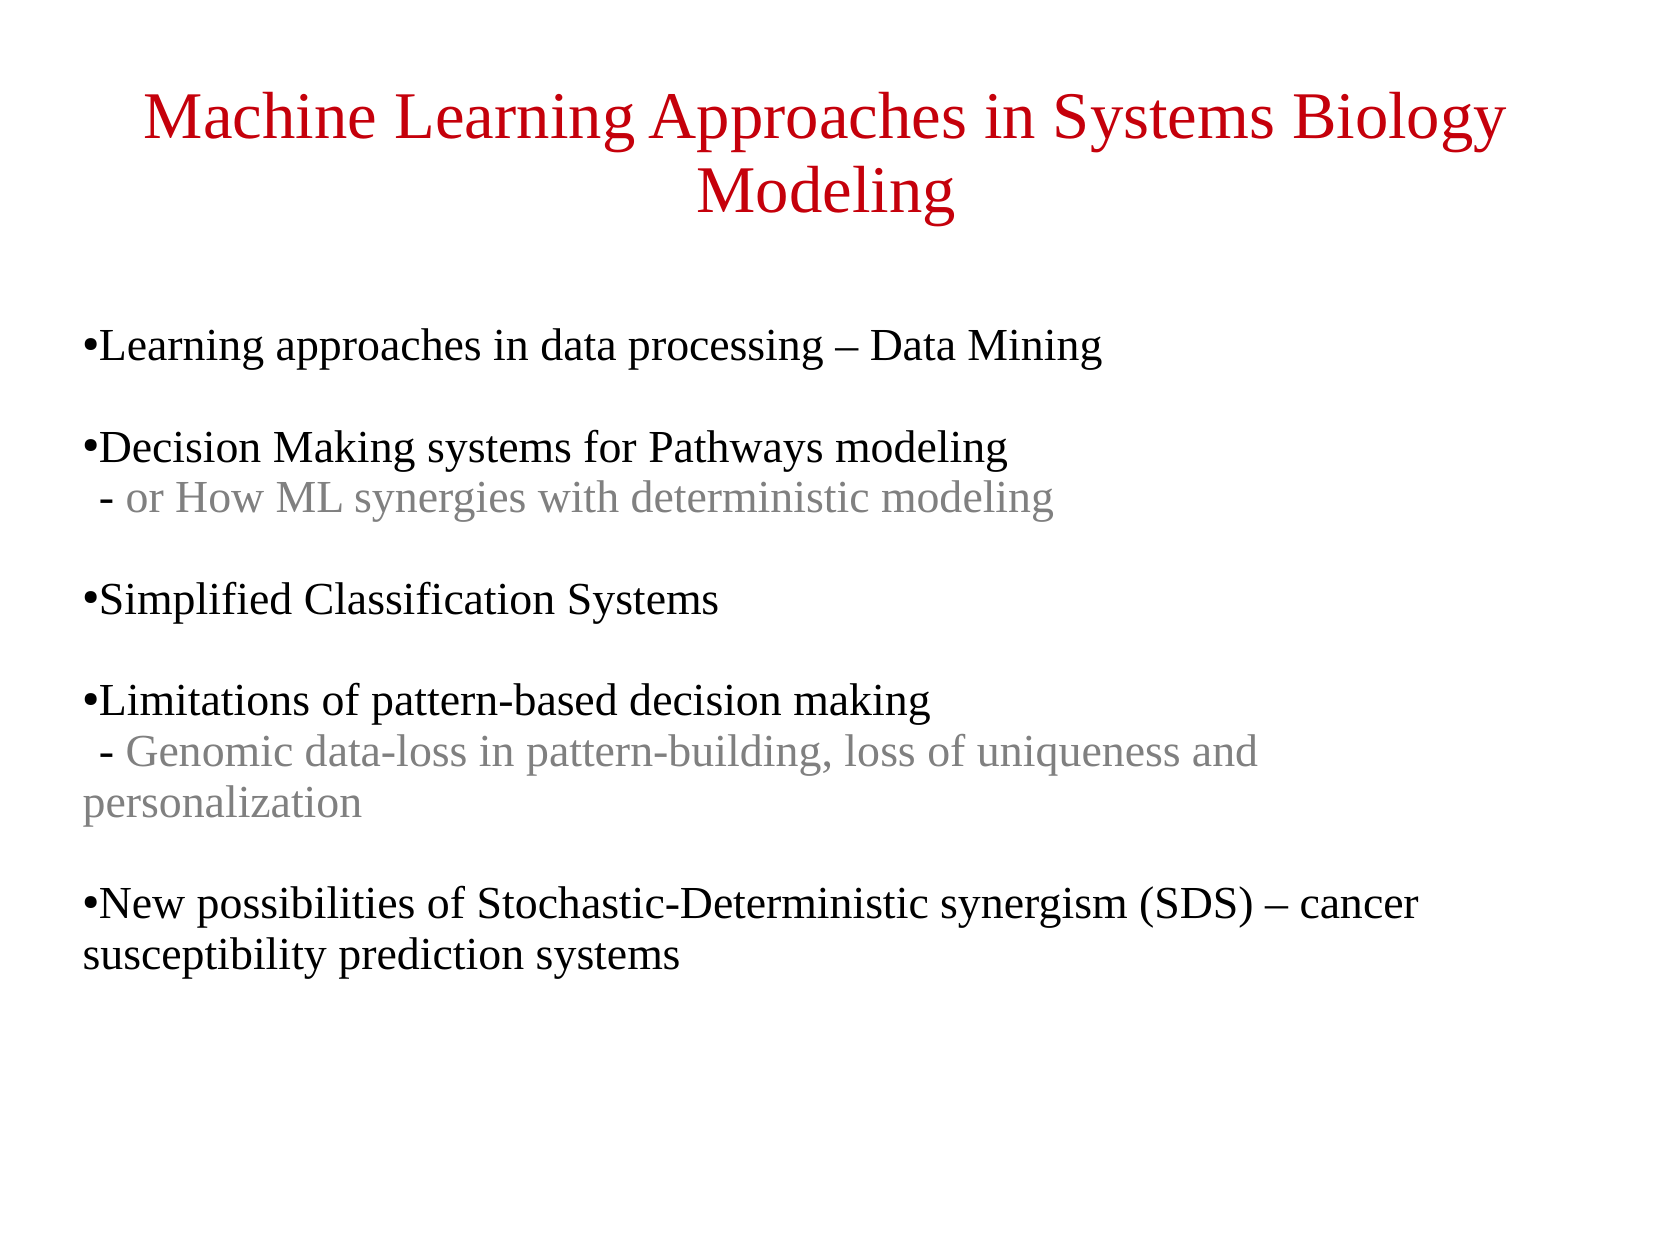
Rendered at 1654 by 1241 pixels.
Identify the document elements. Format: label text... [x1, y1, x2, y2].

title Machine Learning Approaches in Systems Biology Modeling [82, 49, 1571, 257]
subtitle Learning approaches in data processing – Data Mining Decision Making systems for Pathways modeling - or How ML synergies with deterministic modeling Simplified Classification Systems Limitations of pattern-based decision making - Genomic data-loss in pattern-building, loss of uniqueness and personalization New possibilities of Stochastic-Deterministic synergism (SDS) – cancer susceptibility prediction systems [82, 290, 1538, 1010]
